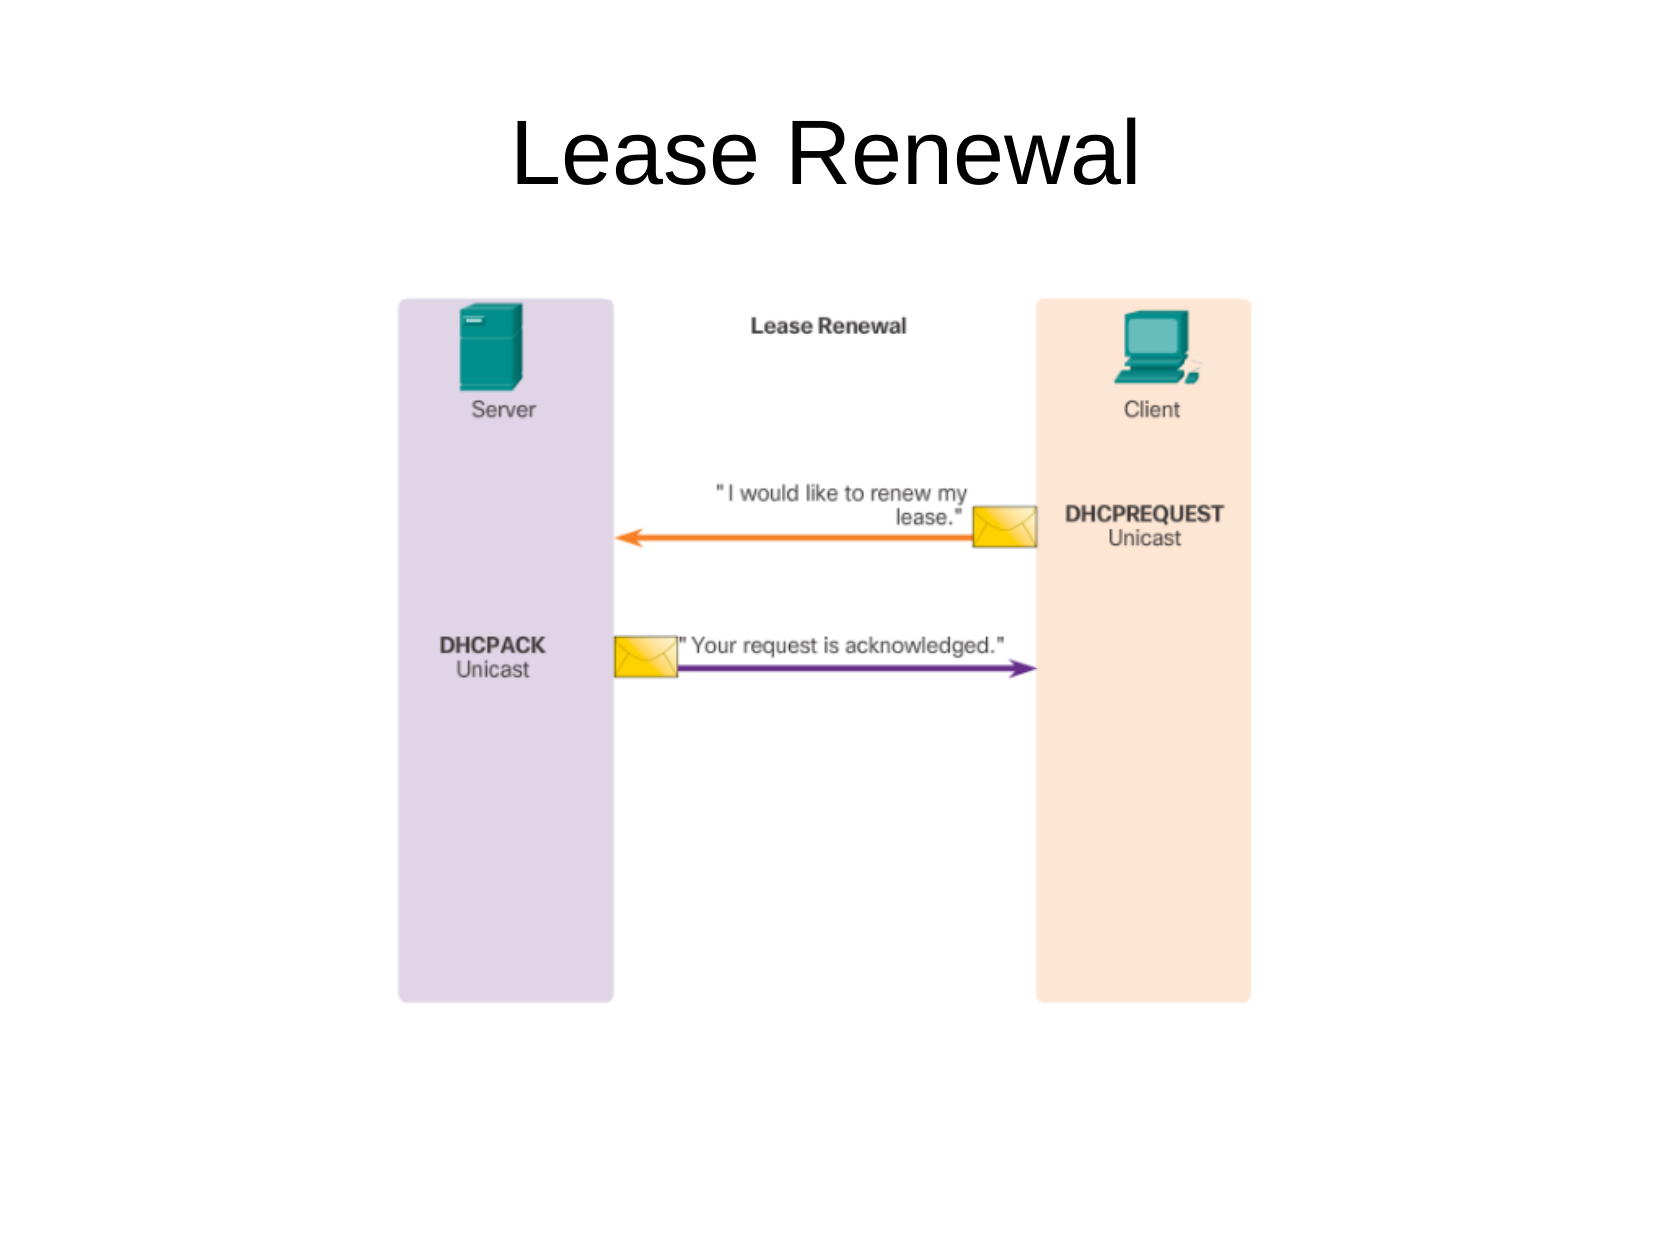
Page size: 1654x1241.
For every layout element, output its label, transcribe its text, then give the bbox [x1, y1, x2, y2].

title Lease Renewal [82, 49, 1571, 257]
picture [390, 290, 1263, 1010]
